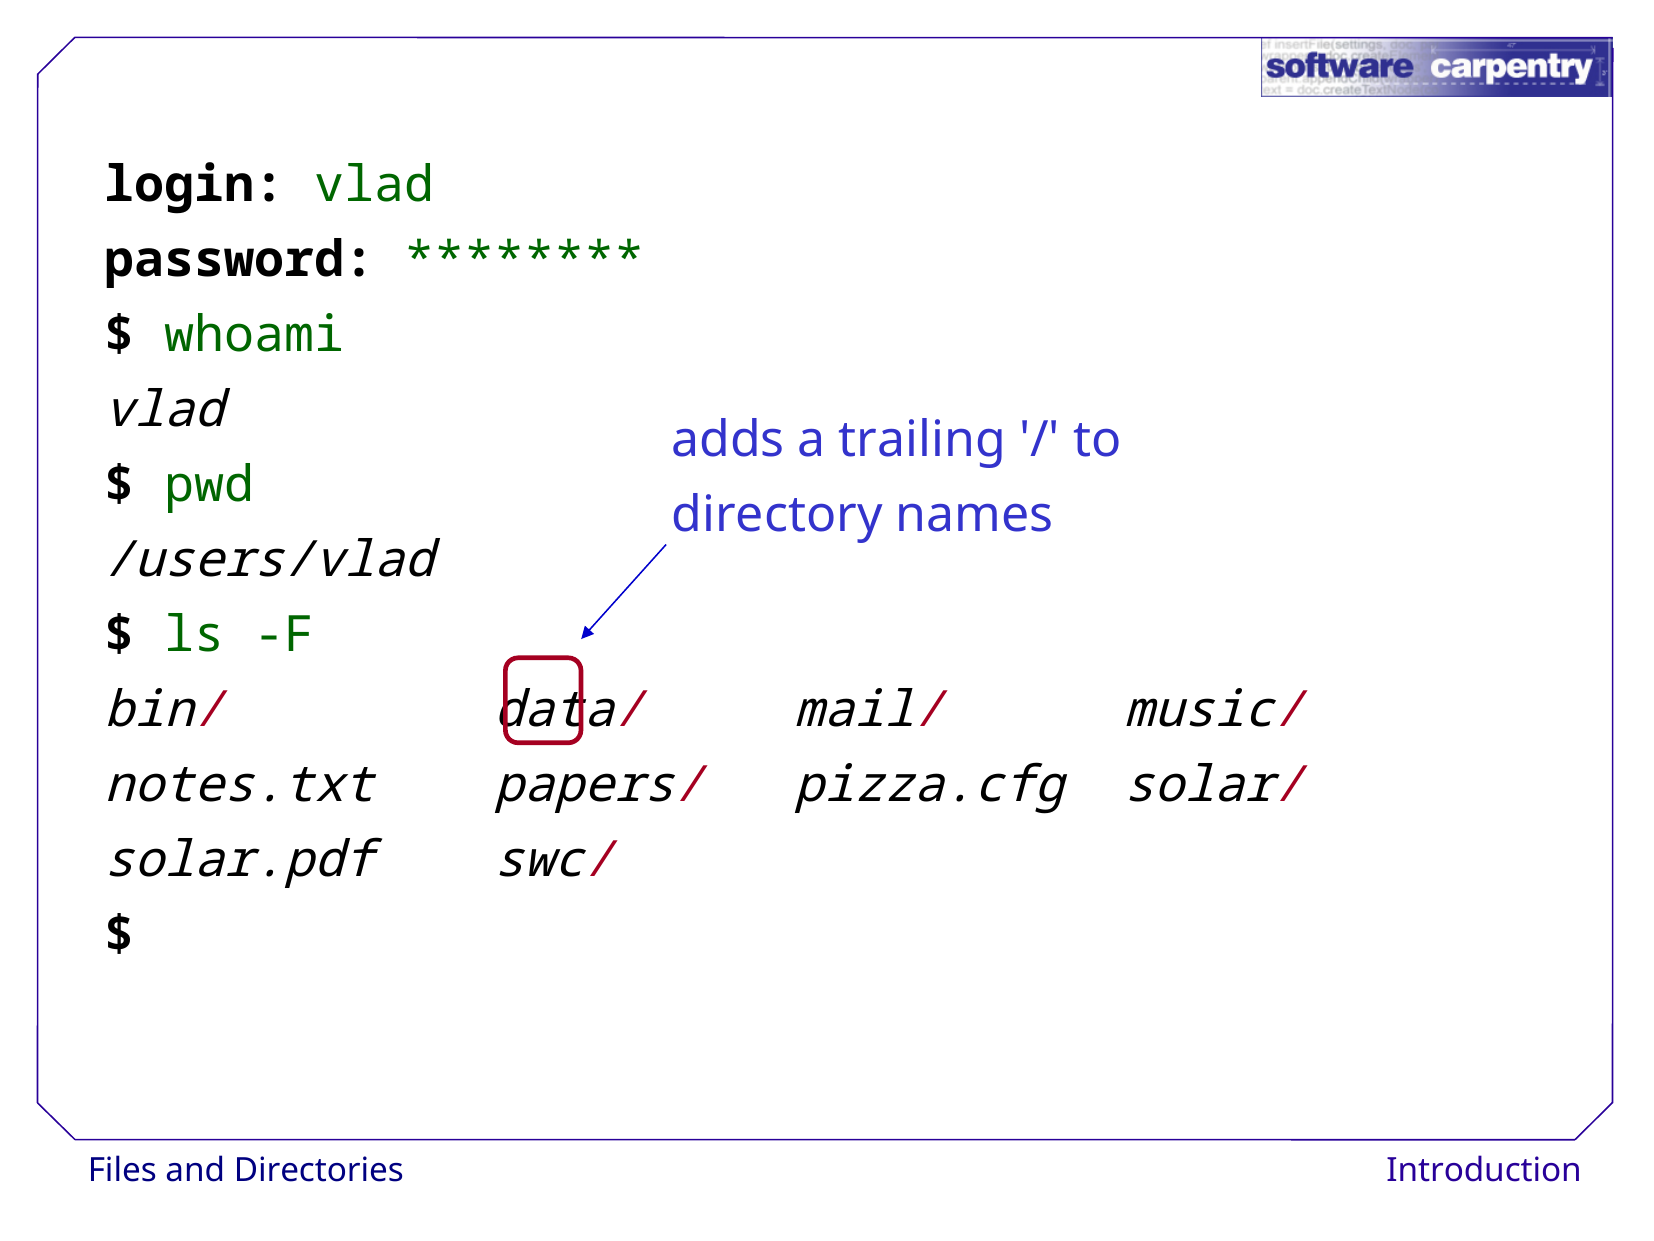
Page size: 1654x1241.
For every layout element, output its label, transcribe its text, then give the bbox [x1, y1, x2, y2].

text_box login: vlad password: ******** $ whoami vlad $ pwd /users/vlad $ ls -F bin/ data/ mail/ music/ notes.txt papers/ pizza.cfg solar/ solar.pdf swc/ $ [89, 128, 1512, 1037]
text_box adds a trailing '/' to directory names [656, 383, 1423, 545]
picture [1261, 39, 1613, 97]
